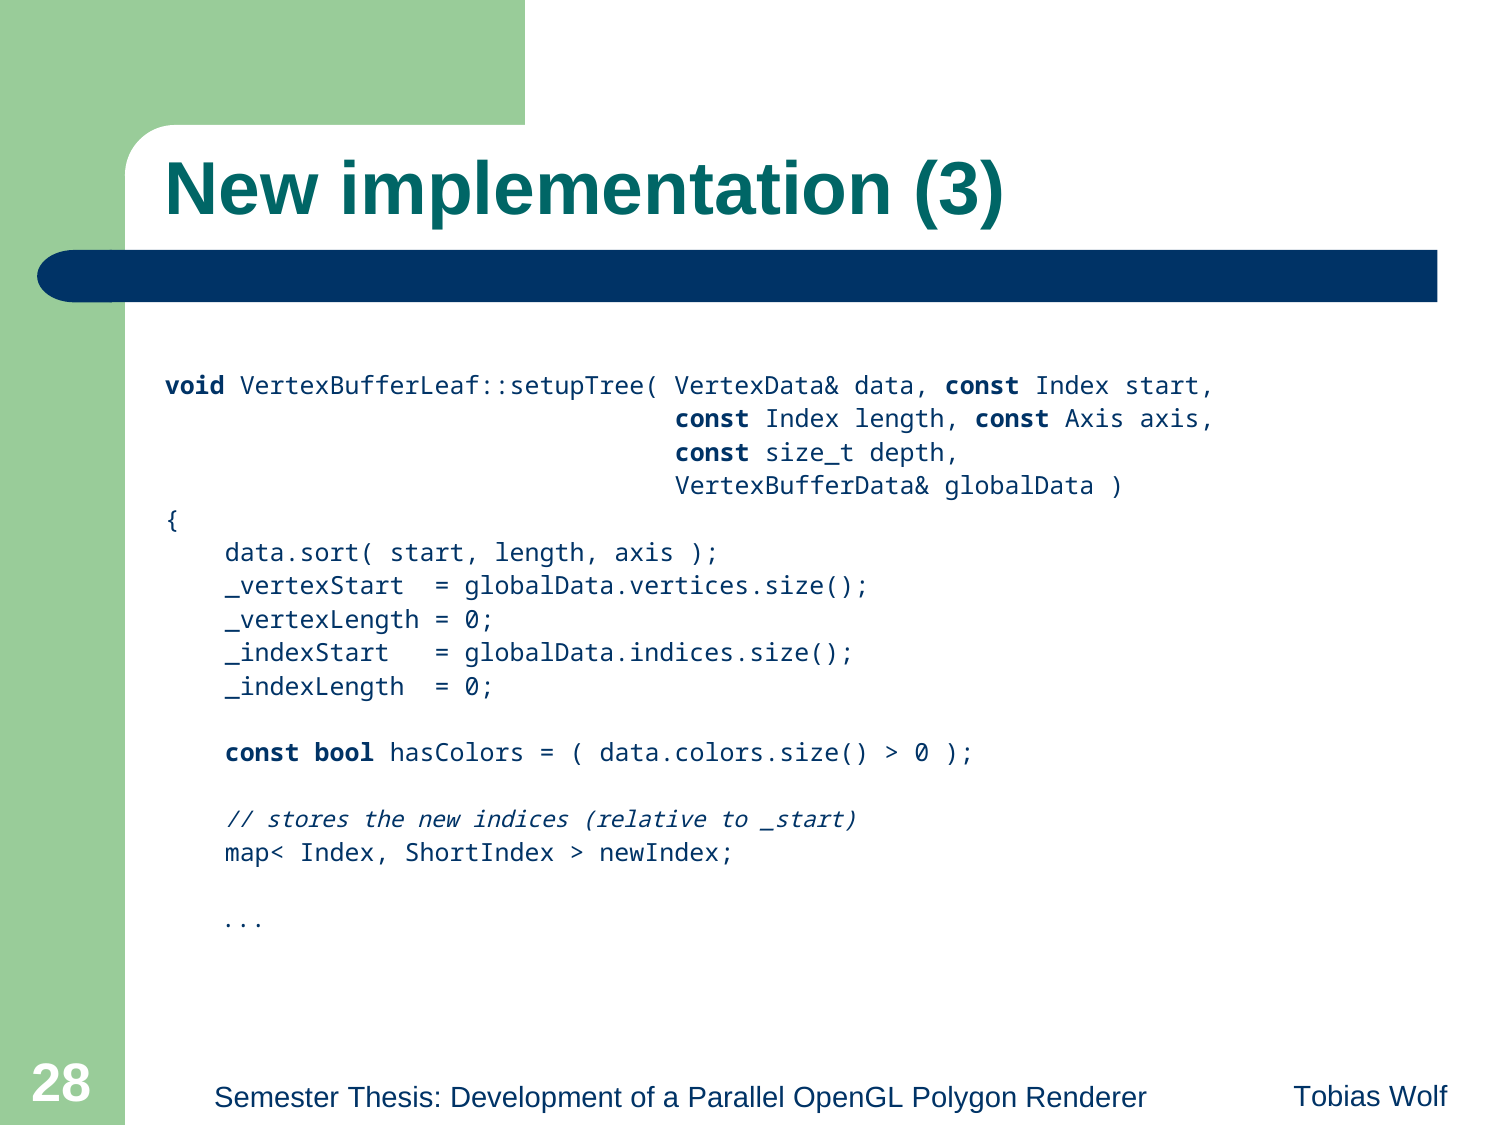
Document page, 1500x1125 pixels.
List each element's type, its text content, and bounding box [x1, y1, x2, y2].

title New implementation (3) [149, 124, 1463, 238]
list void VertexBufferLeaf::setupTree( VertexData& data, const Index start, const Index length, const Axis axis, const size_t depth, VertexBufferData& globalData ) { data.sort( start, length, axis ); _vertexStart = globalData.vertices.size(); _vertexLength = 0; _indexStart = globalData.indices.size(); _indexLength = 0; const bool hasColors = ( data.colors.size() > 0 ); // stores the new indices (relative to _start) map< Index, ShortIndex > newIndex; ... [149, 324, 1463, 1001]
